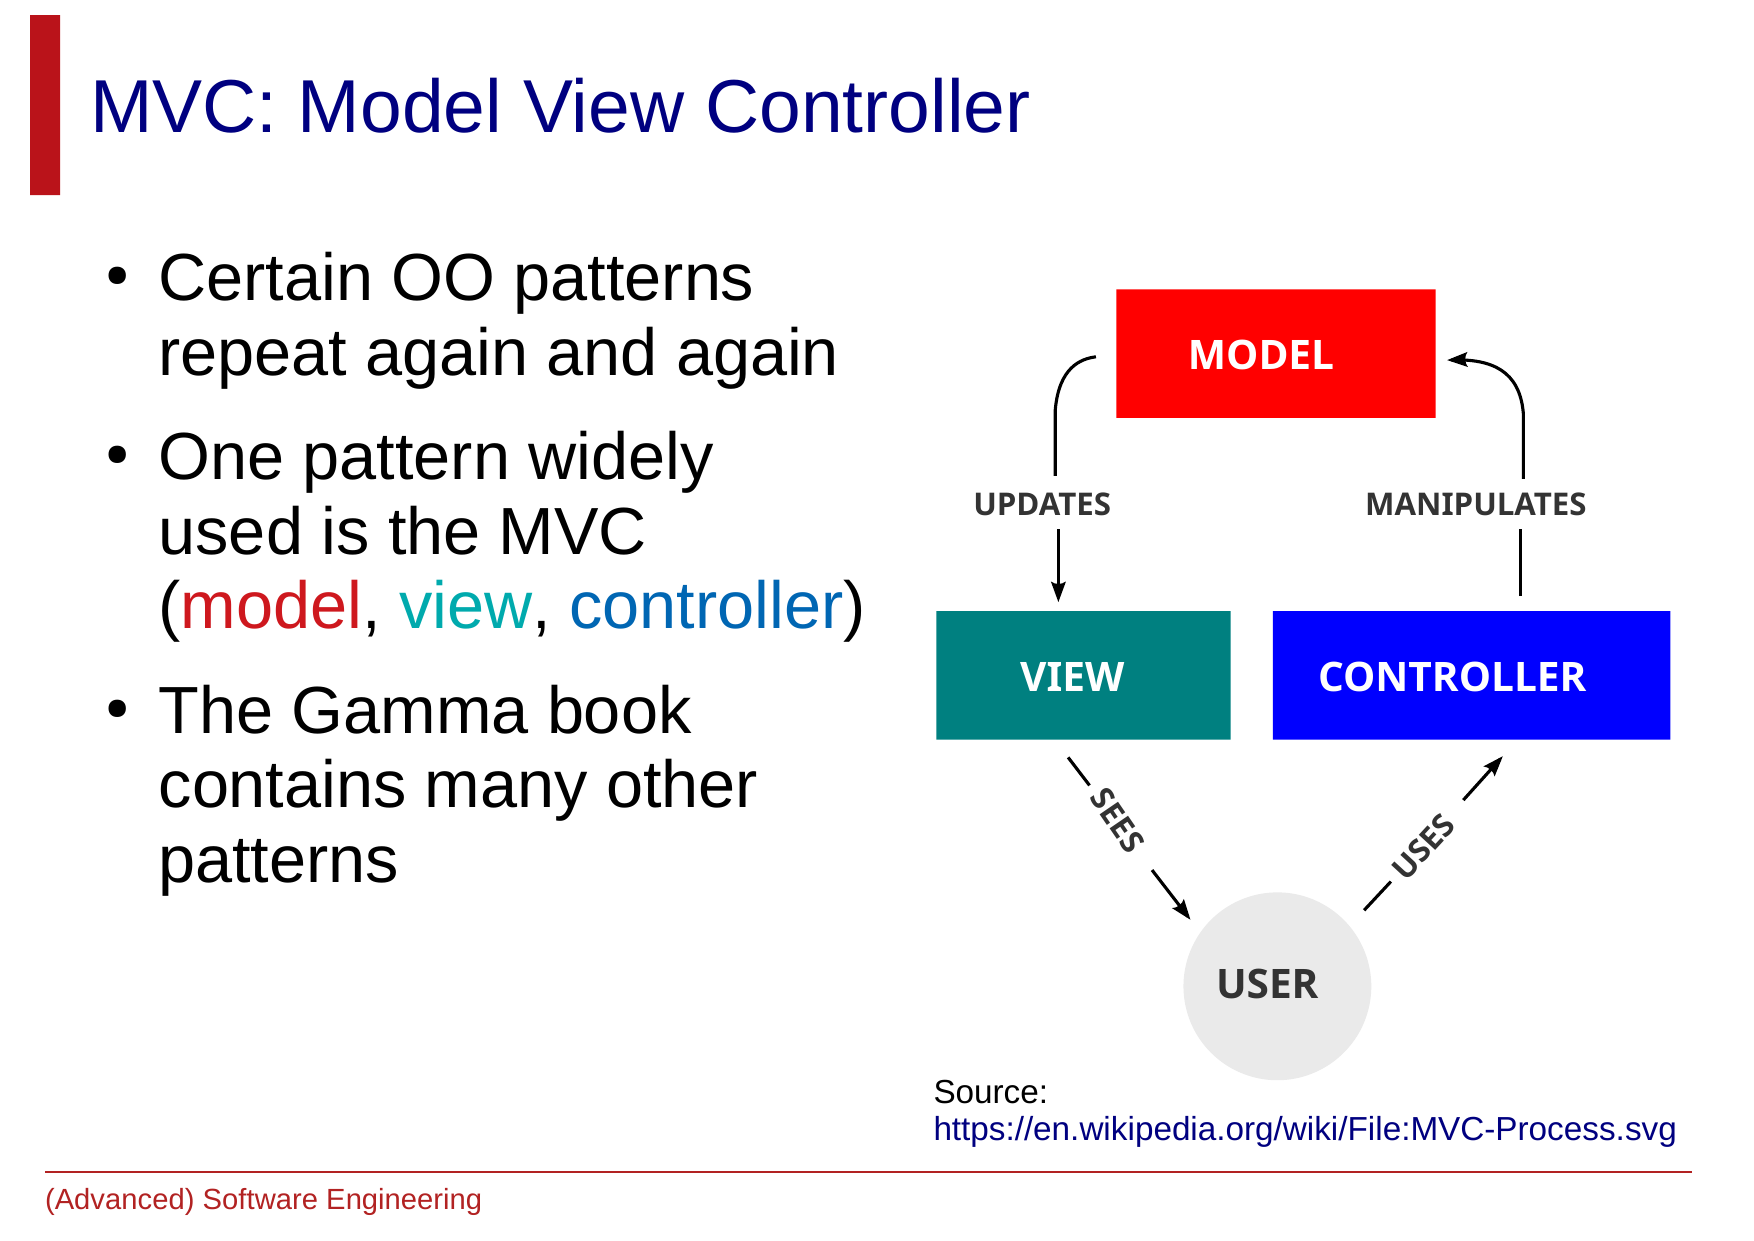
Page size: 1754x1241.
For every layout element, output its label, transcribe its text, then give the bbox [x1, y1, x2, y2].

list Certain OO patterns repeat again and again One pattern widely used is the MVC (model, view, controller) The Gamma book contains many other patterns [87, 240, 873, 1130]
text_box Source: https://en.wikipedia.org/wiki/File:MVC-Process.svg [918, 1066, 1711, 1156]
title MVC: Model View Controller [90, 17, 1696, 196]
picture [911, 253, 1696, 1117]
